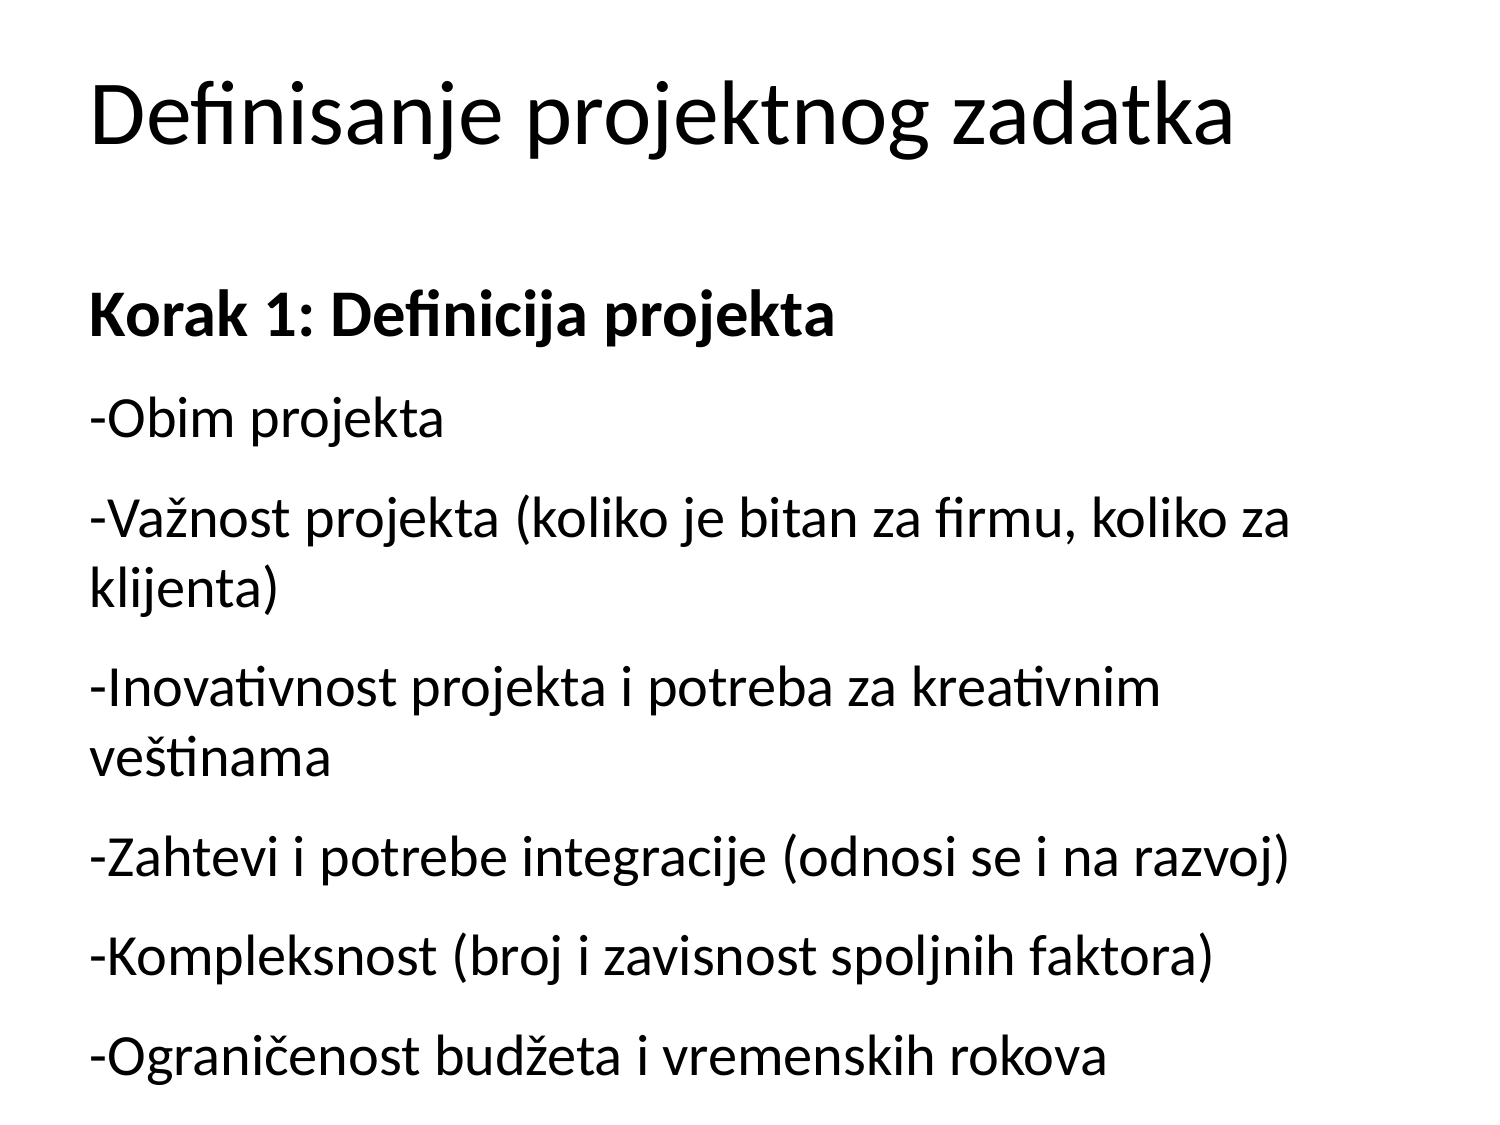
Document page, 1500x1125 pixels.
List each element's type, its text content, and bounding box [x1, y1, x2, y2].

title Definisanje projektnog zadatka [75, 45, 1425, 233]
list Korak 1: Definicija projekta -Obim projekta -Važnost projekta (koliko je bitan za firmu, koliko za klijenta) -Inovativnost projekta i potreba za kreativnim veštinama -Zahtevi i potrebe integracije (odnosi se i na razvoj) -Kompleksnost (broj i zavisnost spoljnih faktora) -Ograničenost budžeta i vremenskih rokova -Potrebni resursi (broj ljudi, uređaja) vs. trenutan broj -Stabilnost i mogući rast resursa [75, 262, 1425, 1005]
